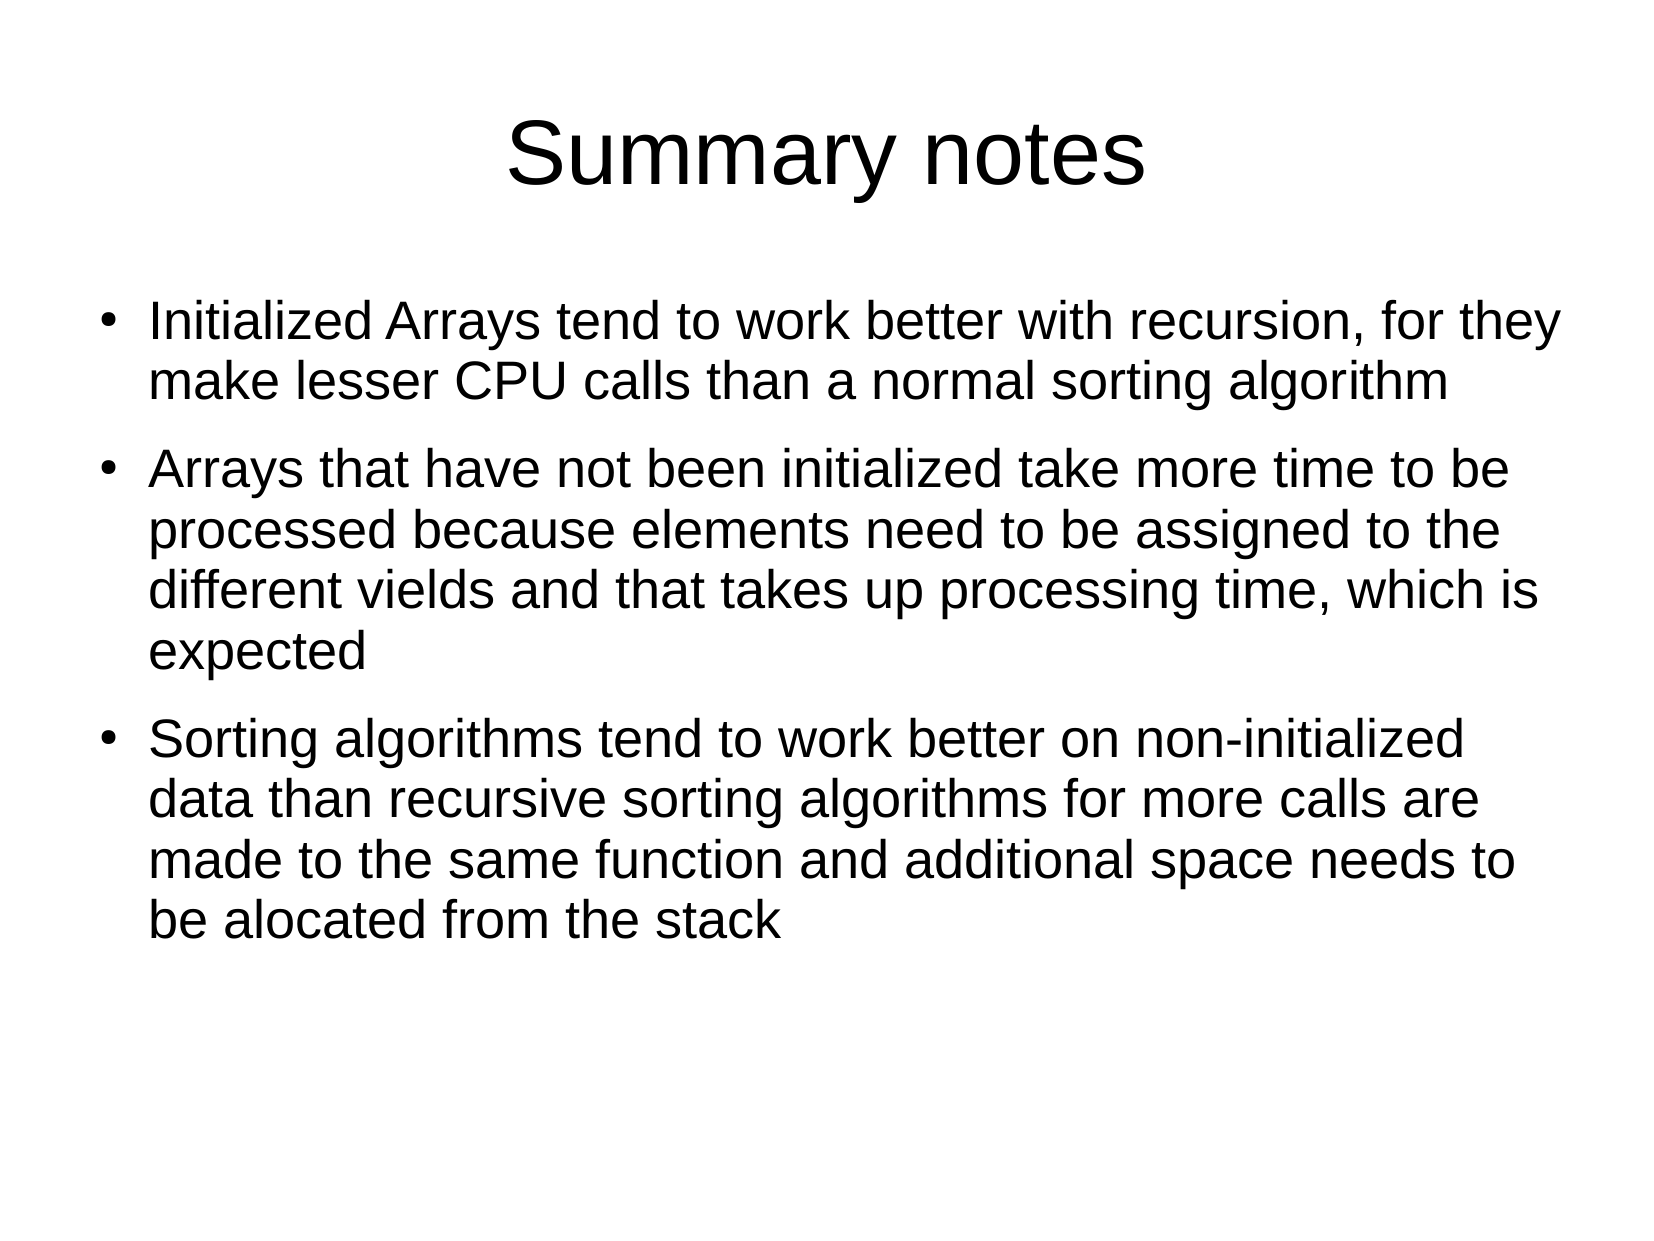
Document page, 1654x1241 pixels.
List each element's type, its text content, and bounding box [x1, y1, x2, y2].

list Initialized Arrays tend to work better with recursion, for they make lesser CPU calls than a normal sorting algorithm Arrays that have not been initialized take more time to be processed because elements need to be assigned to the different vields and that takes up processing time, which is expected Sorting algorithms tend to work better on non-initialized data than recursive sorting algorithms for more calls are made to the same function and additional space needs to be alocated from the stack [82, 290, 1571, 1010]
title Summary notes [82, 49, 1571, 257]
